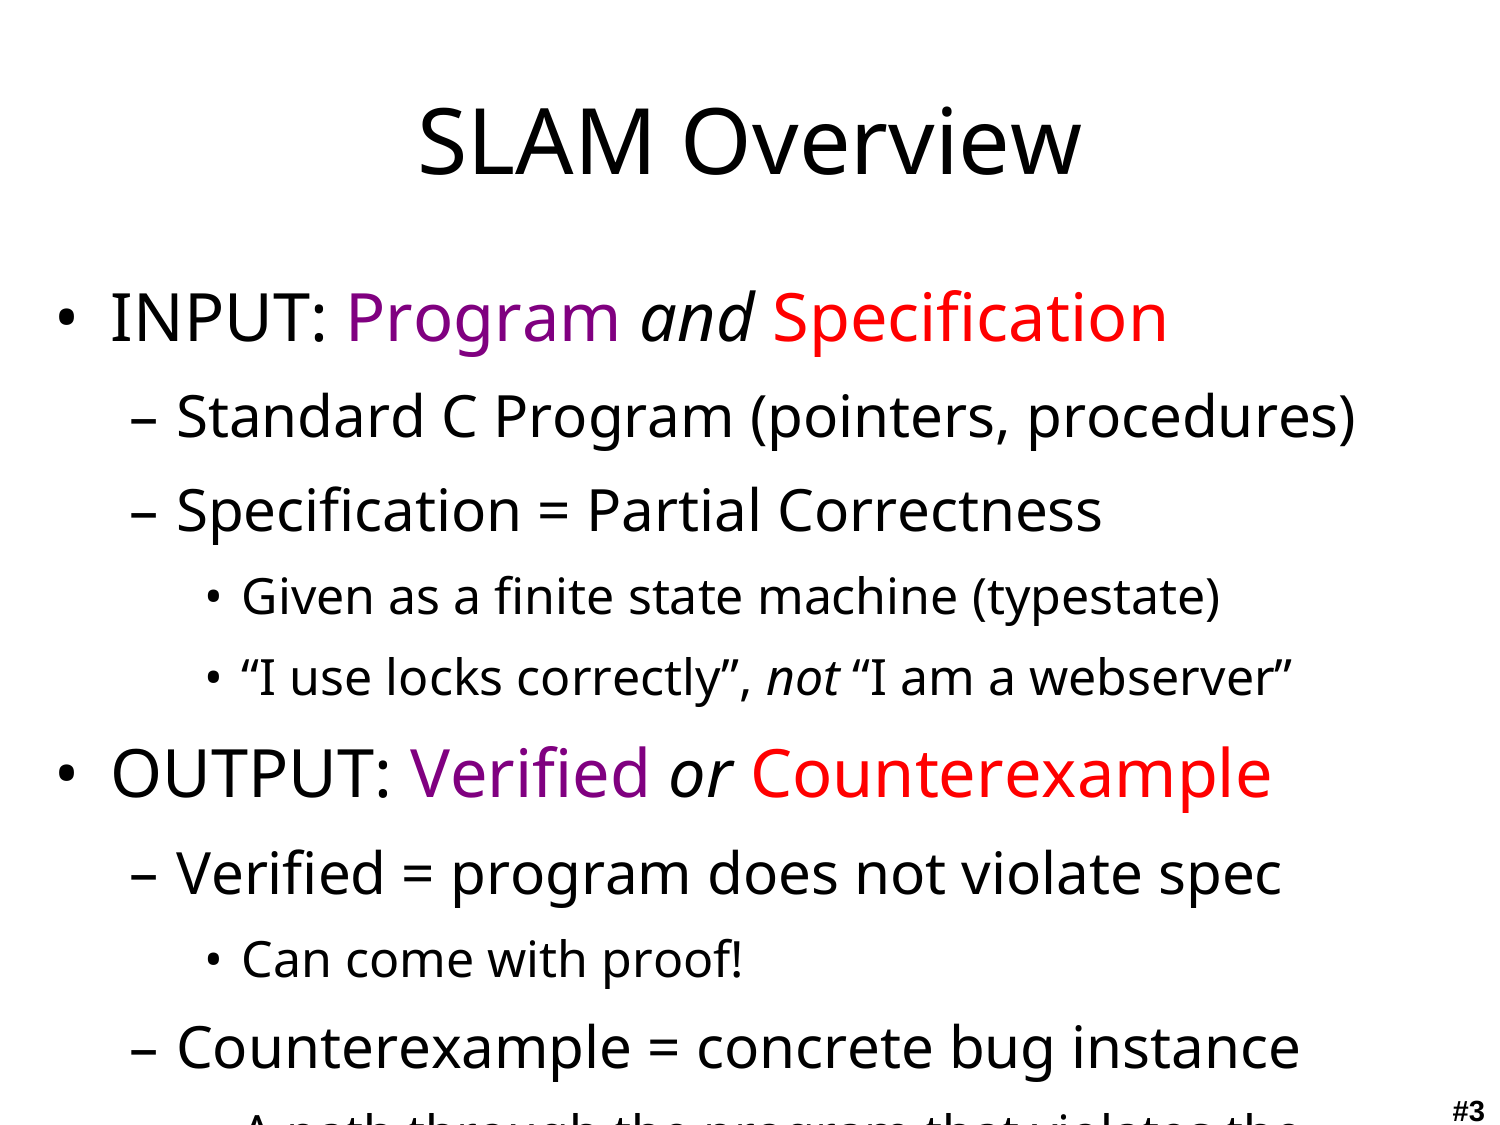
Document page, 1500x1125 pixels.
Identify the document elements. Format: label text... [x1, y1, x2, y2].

list INPUT: Program and Specification Standard C Program (pointers, procedures) Specification = Partial Correctness Given as a finite state machine (typestate) “I use locks correctly”, not “I am a webserver” OUTPUT: Verified or Counterexample Verified = program does not violate spec Can come with proof! Counterexample = concrete bug instance A path through the program that violates the spec [39, 262, 1426, 1088]
title SLAM Overview [24, 45, 1476, 233]
